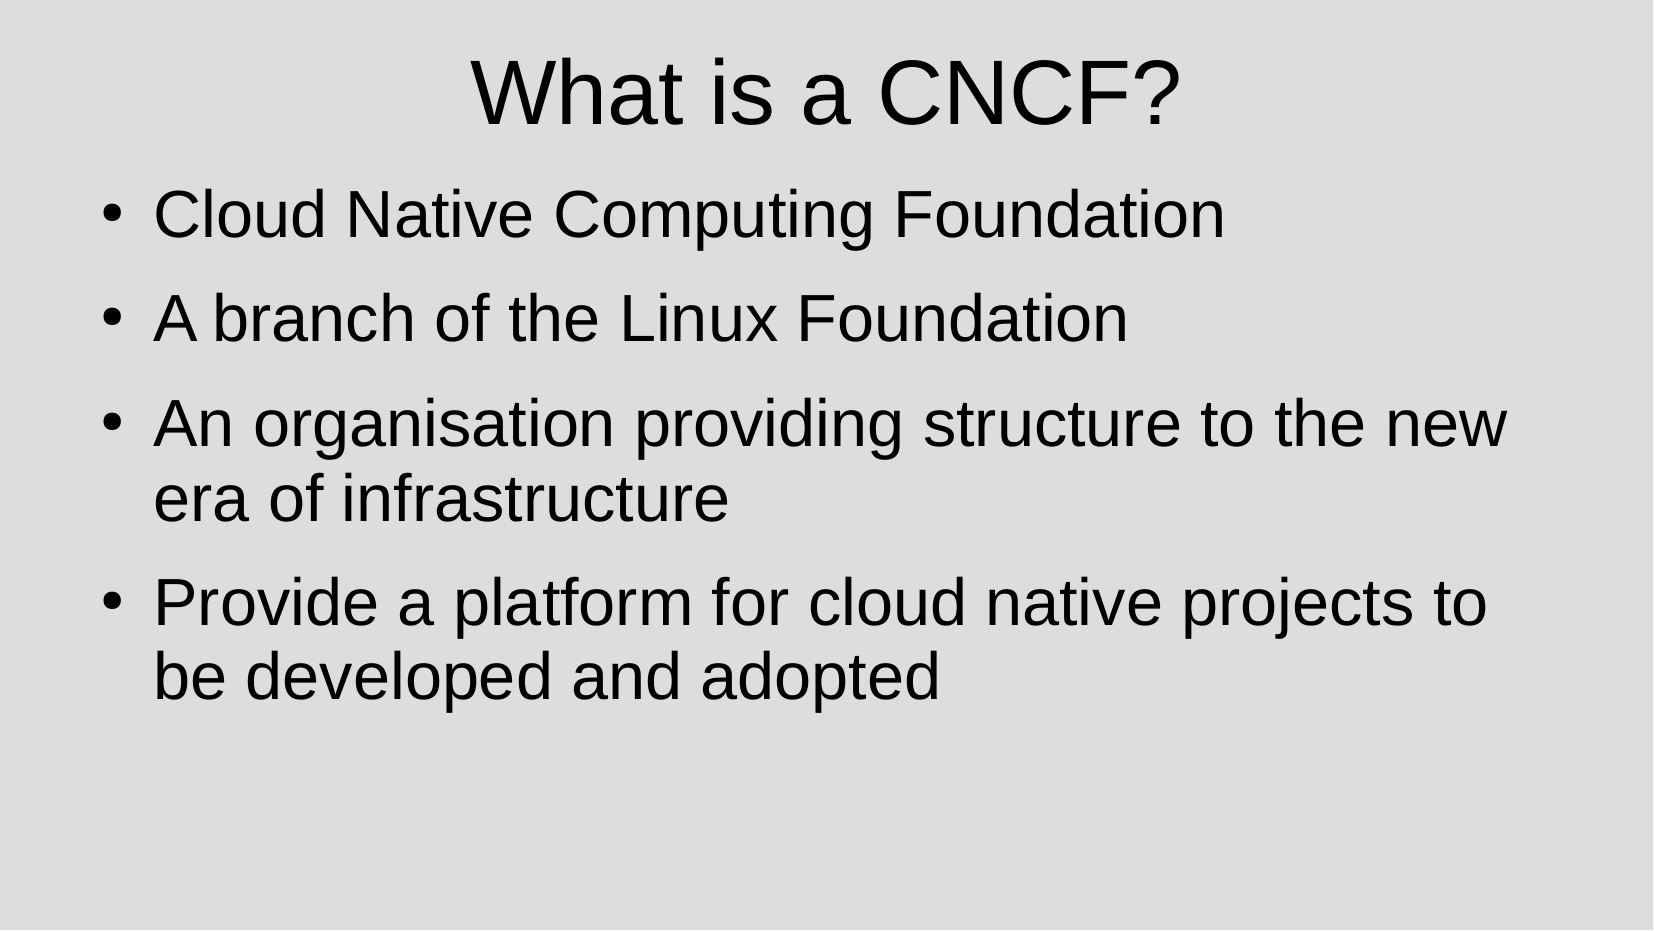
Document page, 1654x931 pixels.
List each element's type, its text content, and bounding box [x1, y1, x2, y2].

title What is a CNCF? [82, 37, 1571, 148]
list Cloud Native Computing Foundation A branch of the Linux Foundation An organisation providing structure to the new era of infrastructure Provide a platform for cloud native projects to be developed and adopted [82, 177, 1571, 886]
